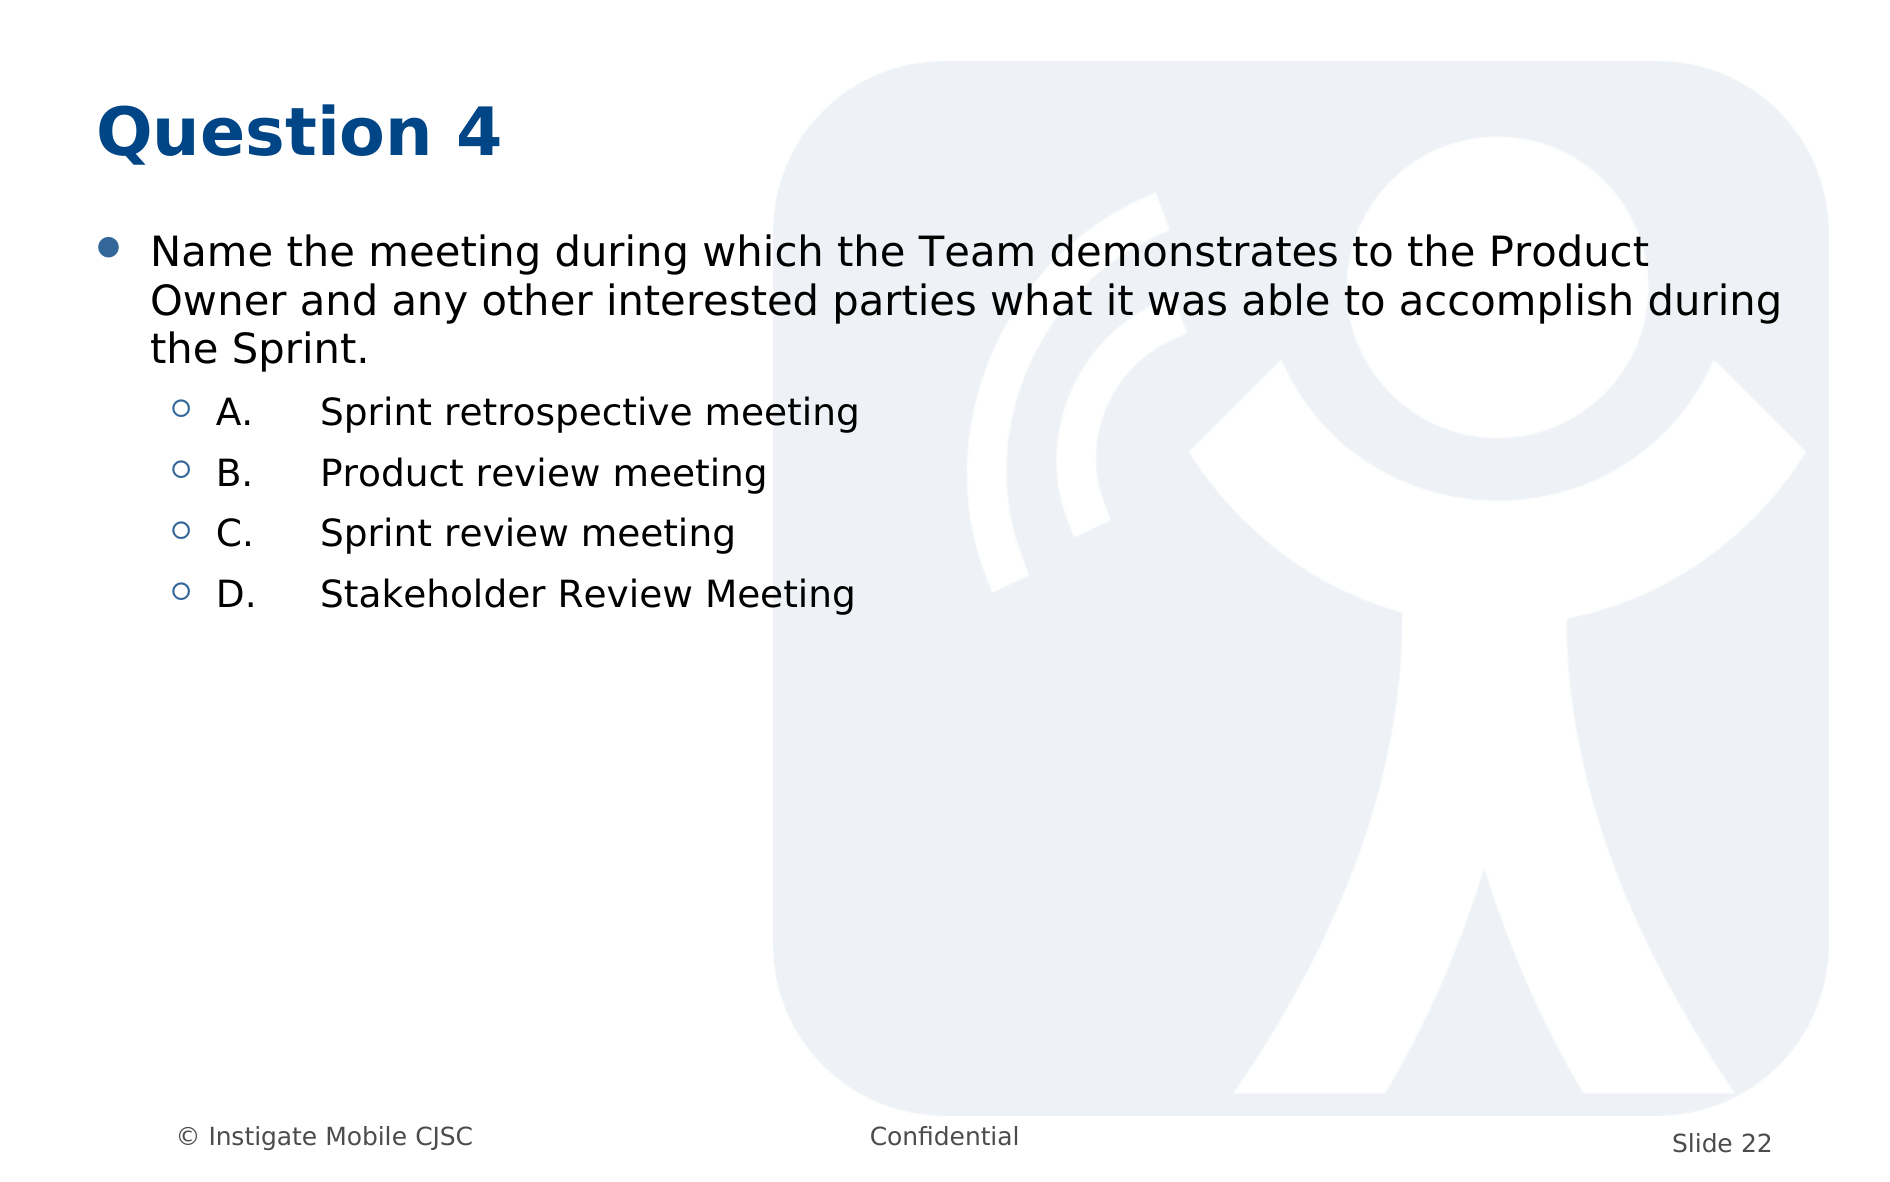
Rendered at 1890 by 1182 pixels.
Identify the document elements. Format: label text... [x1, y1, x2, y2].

list Name the meeting during which the Team demonstrates to the Product Owner and any other interested parties what it was able to accomplish during the Sprint. A. Sprint retrospective meeting B. Product review meeting C. Sprint review meeting D. Stakeholder Review Meeting [95, 228, 1795, 914]
title Question 4 [96, 47, 1794, 217]
